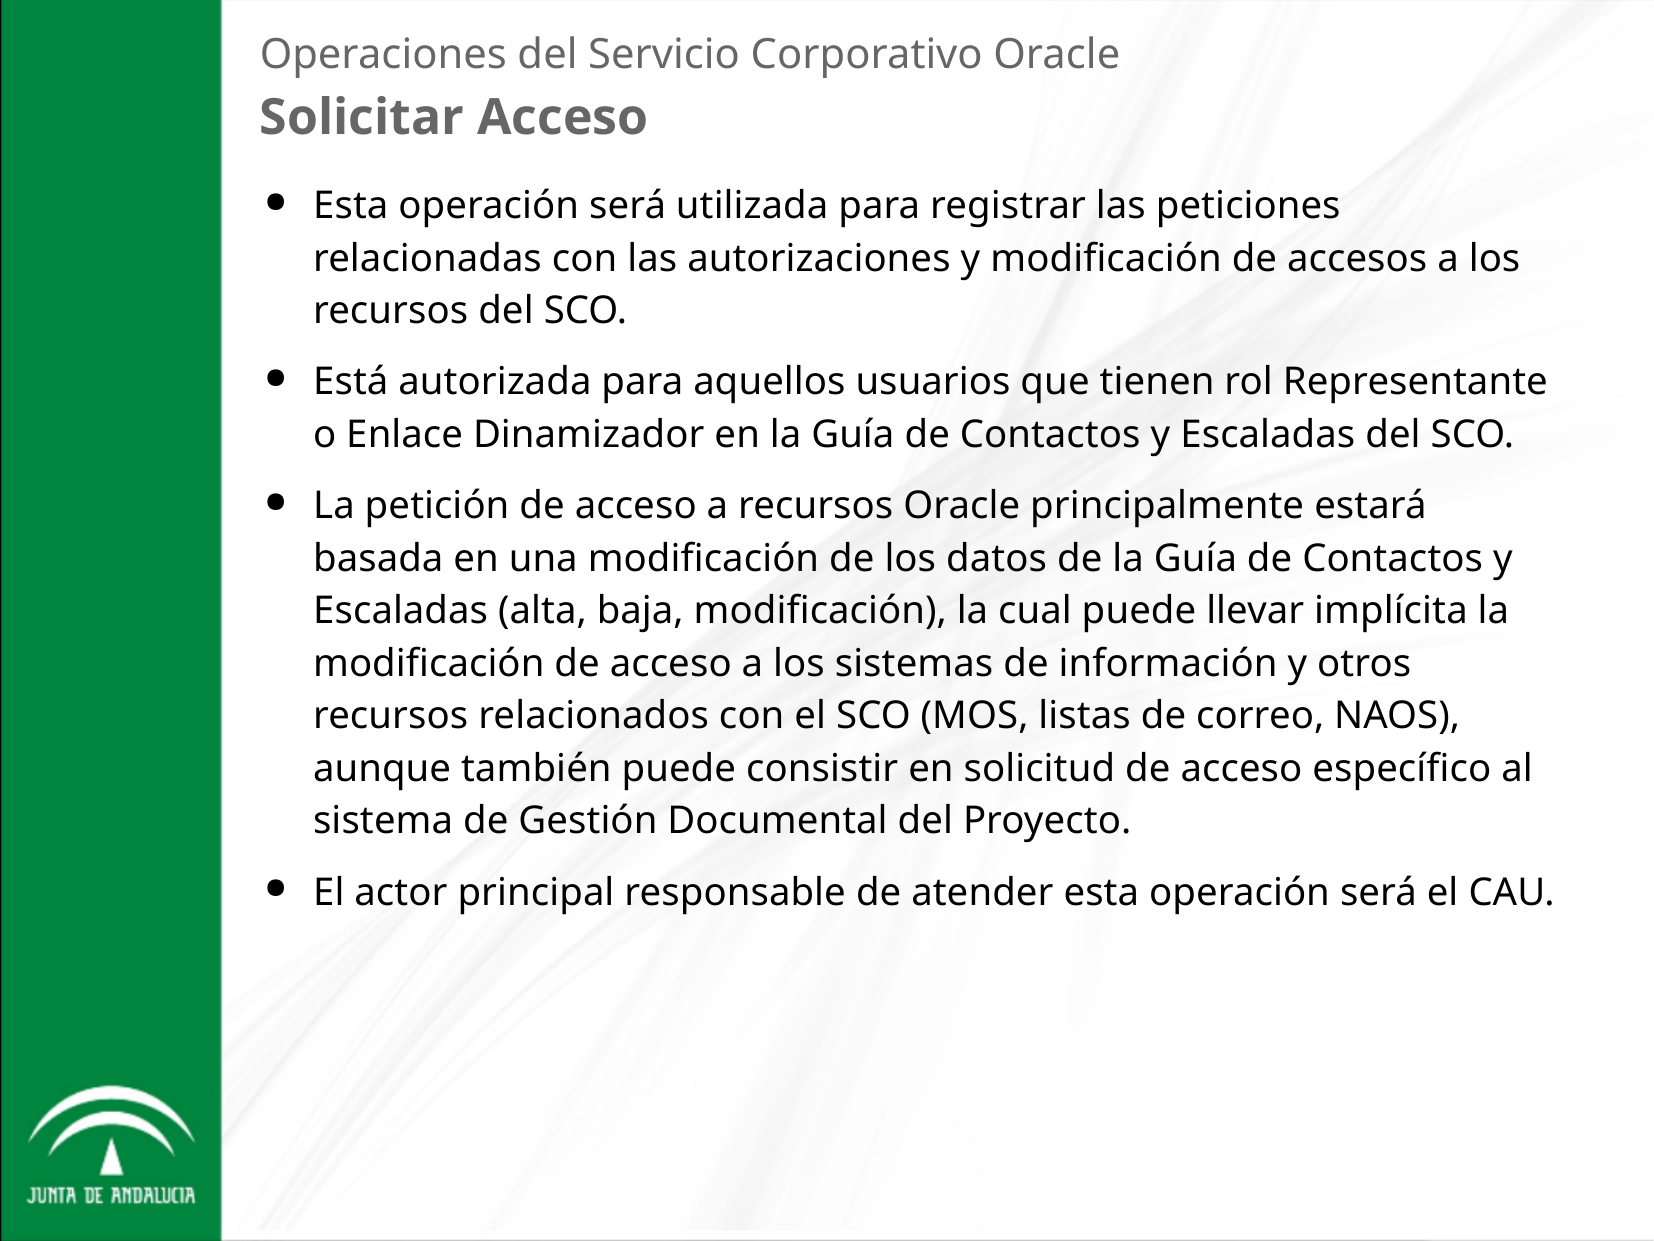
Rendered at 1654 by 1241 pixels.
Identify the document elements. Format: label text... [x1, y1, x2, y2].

title Operaciones del Servicio Corporativo Oracle Solicitar Acceso [259, 35, 1577, 139]
list Esta operación será utilizada para registrar las peticiones relacionadas con las autorizaciones y modificación de accesos a los recursos del SCO. Está autorizada para aquellos usuarios que tienen rol Representante o Enlace Dinamizador en la Guía de Contactos y Escaladas del SCO. La petición de acceso a recursos Oracle principalmente estará basada en una modificación de los datos de la Guía de Contactos y Escaladas (alta, baja, modificación), la cual puede llevar implícita la modificación de acceso a los sistemas de información y otros recursos relacionados con el SCO (MOS, listas de correo, NAOS), aunque también puede consistir en solicitud de acceso específico al sistema de Gestión Documental del Proyecto. El actor principal responsable de atender esta operación será el CAU. [248, 177, 1565, 996]
picture [0, 0, 1654, 1241]
